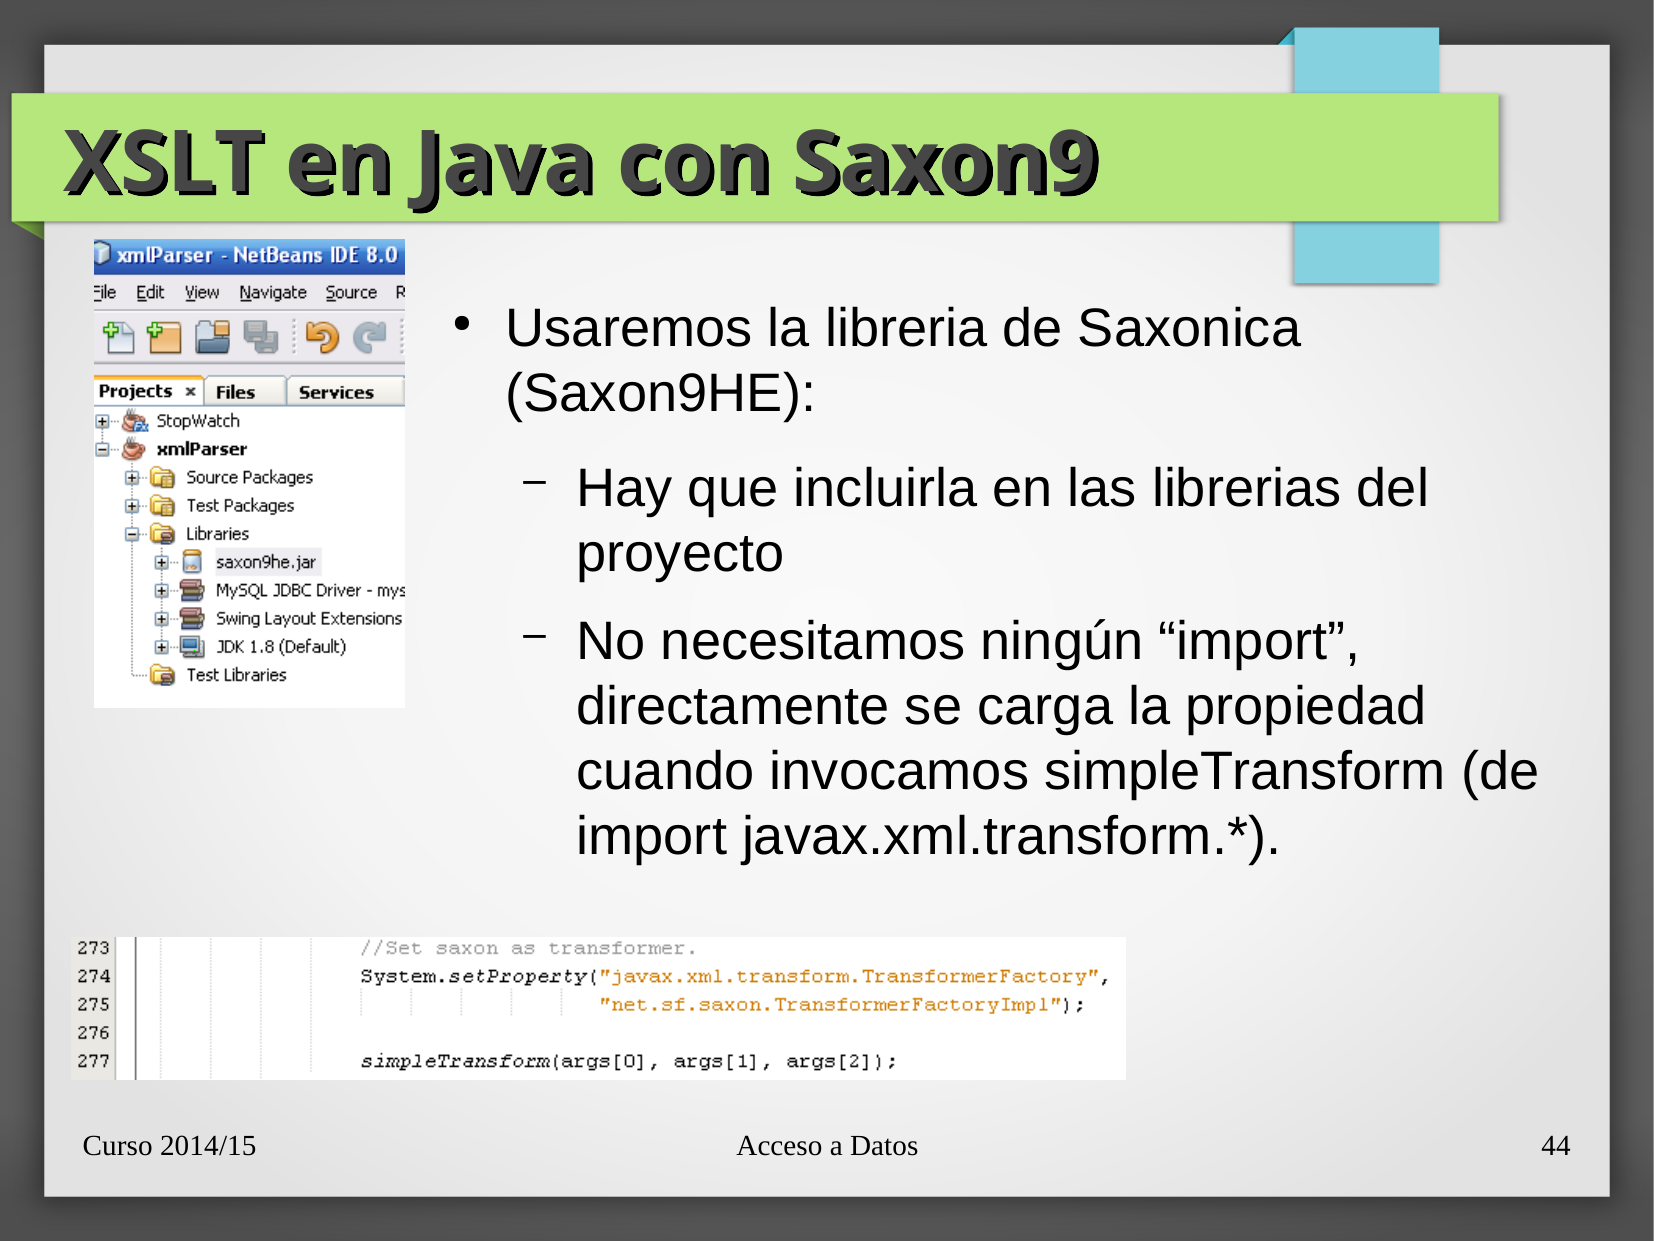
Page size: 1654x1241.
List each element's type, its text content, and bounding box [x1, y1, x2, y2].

title XSLT en Java con Saxon9 [49, 105, 1186, 211]
list Usaremos la libreria de Saxonica (Saxon9HE): Hay que incluirla en las librerias del proyecto No necesitamos ningún “import”, directamente se carga la propiedad cuando invocamos simpleTransform (de import javax.xml.transform.*). [420, 285, 1561, 886]
picture [0, 0, 1654, 1241]
